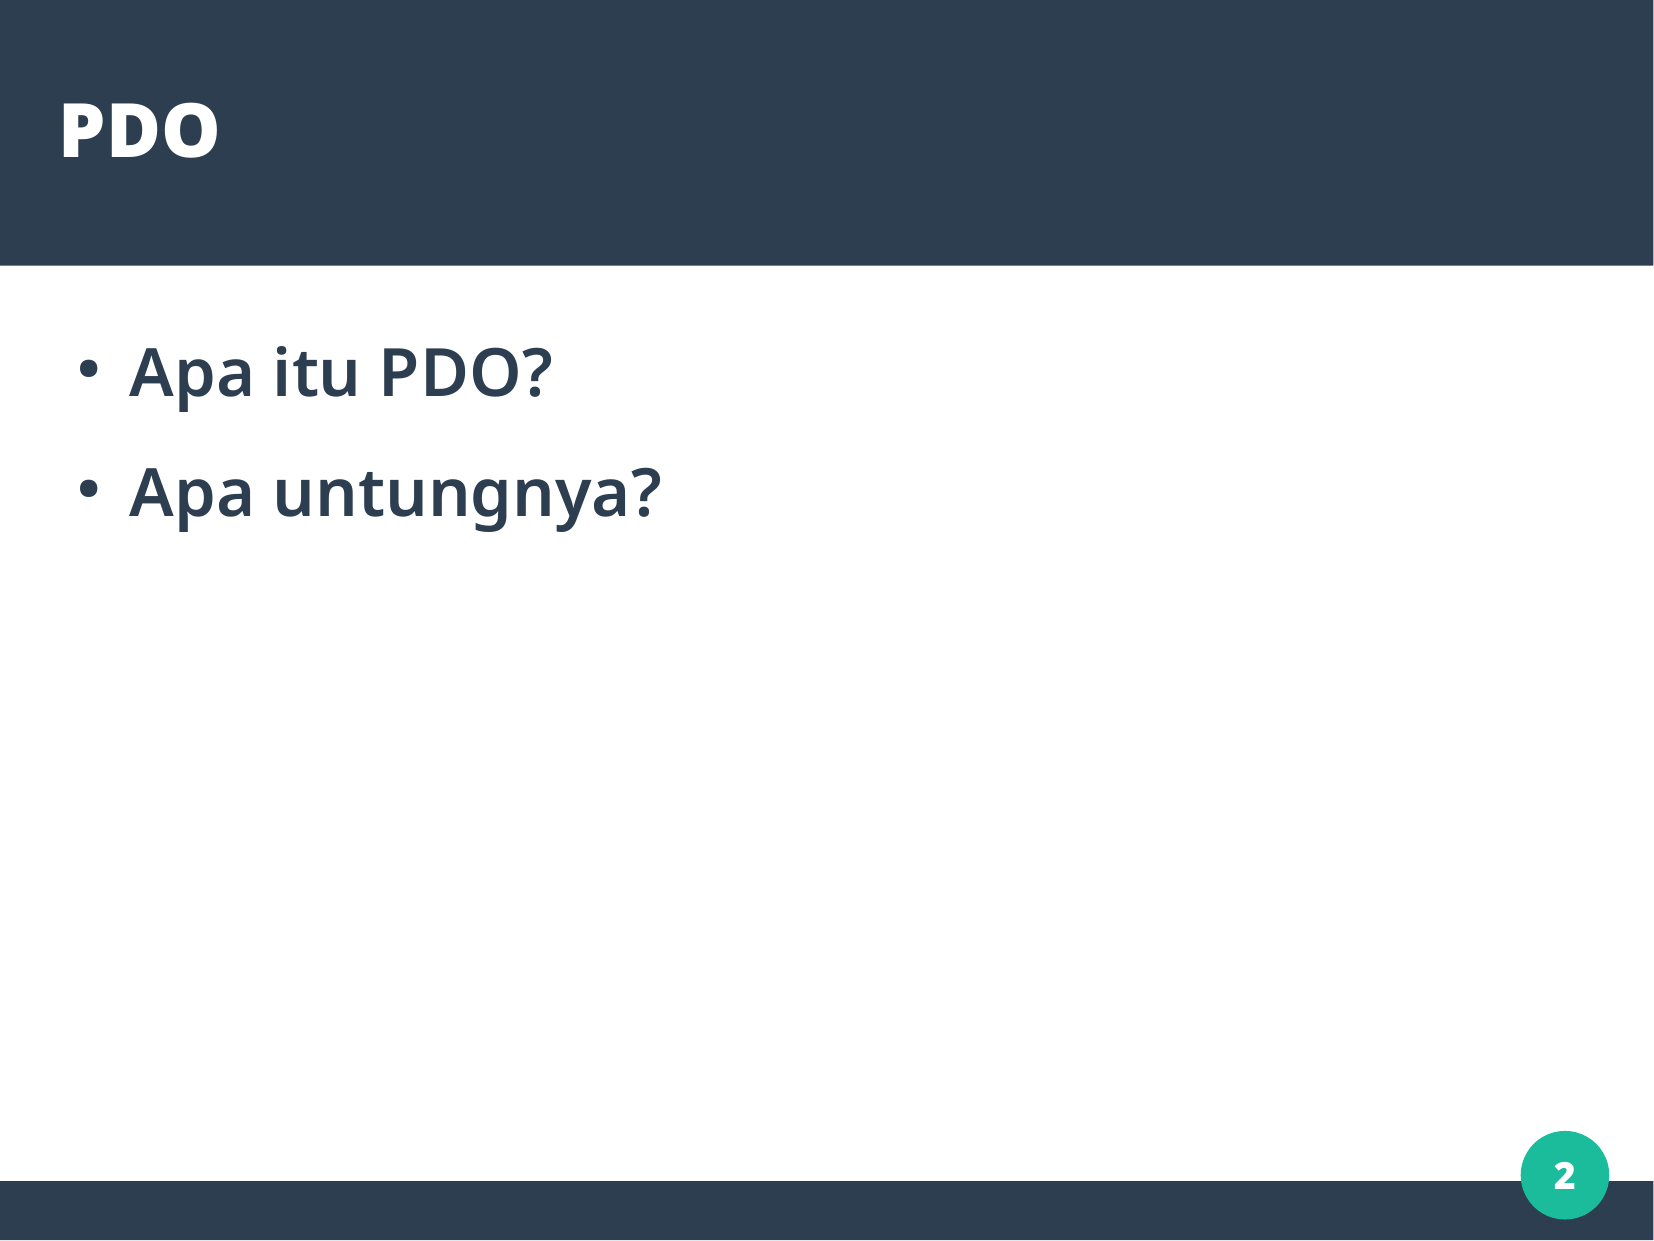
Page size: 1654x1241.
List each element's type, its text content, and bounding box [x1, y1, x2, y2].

list Apa itu PDO? Apa untungnya? [59, 324, 1595, 1152]
title PDO [59, 49, 1595, 207]
